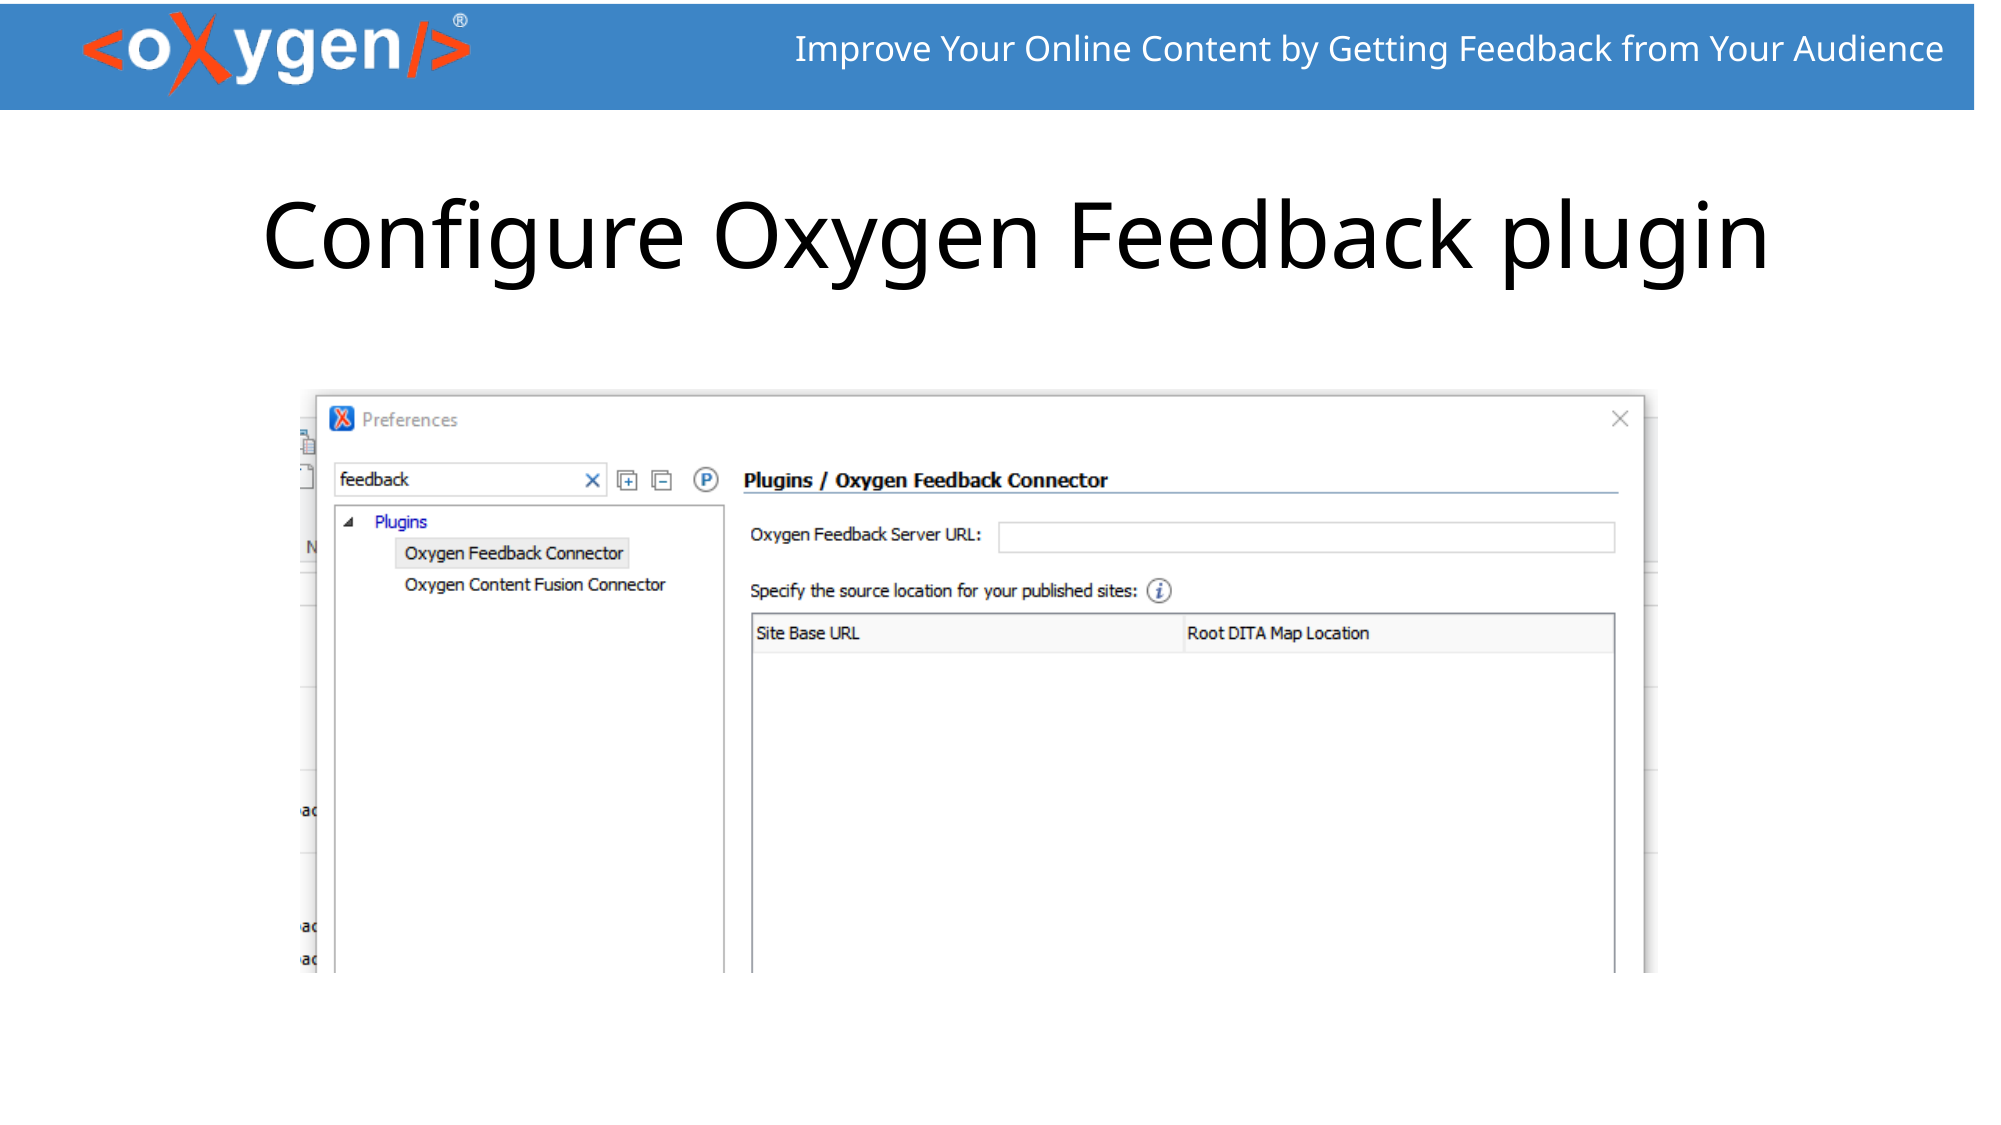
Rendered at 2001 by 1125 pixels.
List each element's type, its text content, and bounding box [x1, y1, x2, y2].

picture [300, 389, 1658, 973]
picture [75, 0, 488, 106]
title Configure Oxygen Feedback plugin [99, 139, 1900, 328]
